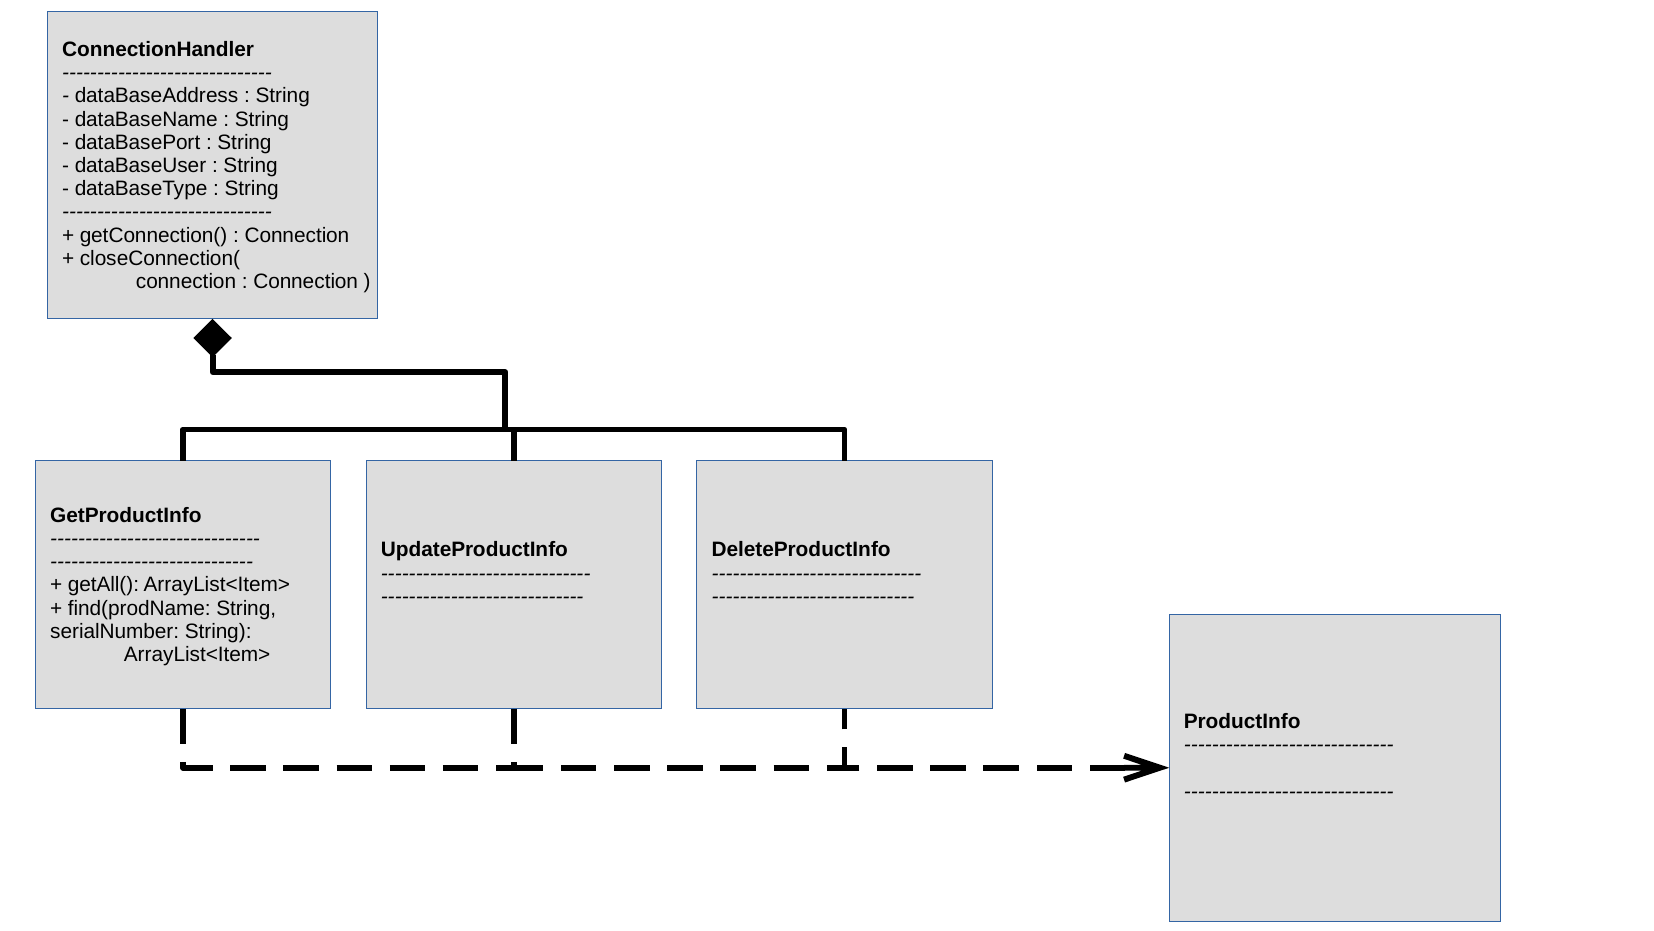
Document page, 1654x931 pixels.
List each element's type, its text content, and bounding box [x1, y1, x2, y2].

text_box ConnectionHandler ------------------------------ - dataBaseAddress : String - dataBaseName : String - dataBasePort : String - dataBaseUser : String - dataBaseType : String ------------------------------ + getConnection() : Connection + closeConnection( connection : Connection ) [47, 11, 378, 319]
text_box ProductInfo ------------------------------ ------------------------------ [1169, 614, 1501, 922]
text_box DeleteProductInfo ------------------------------ ----------------------------- [696, 460, 993, 709]
text_box UpdateProductInfo ------------------------------ ----------------------------- [366, 460, 662, 709]
text_box GetProductInfo ------------------------------ ----------------------------- + getAll(): ArrayList<Item> + find(prodName: String, serialNumber: String): ArrayList<Item> [35, 460, 331, 709]
